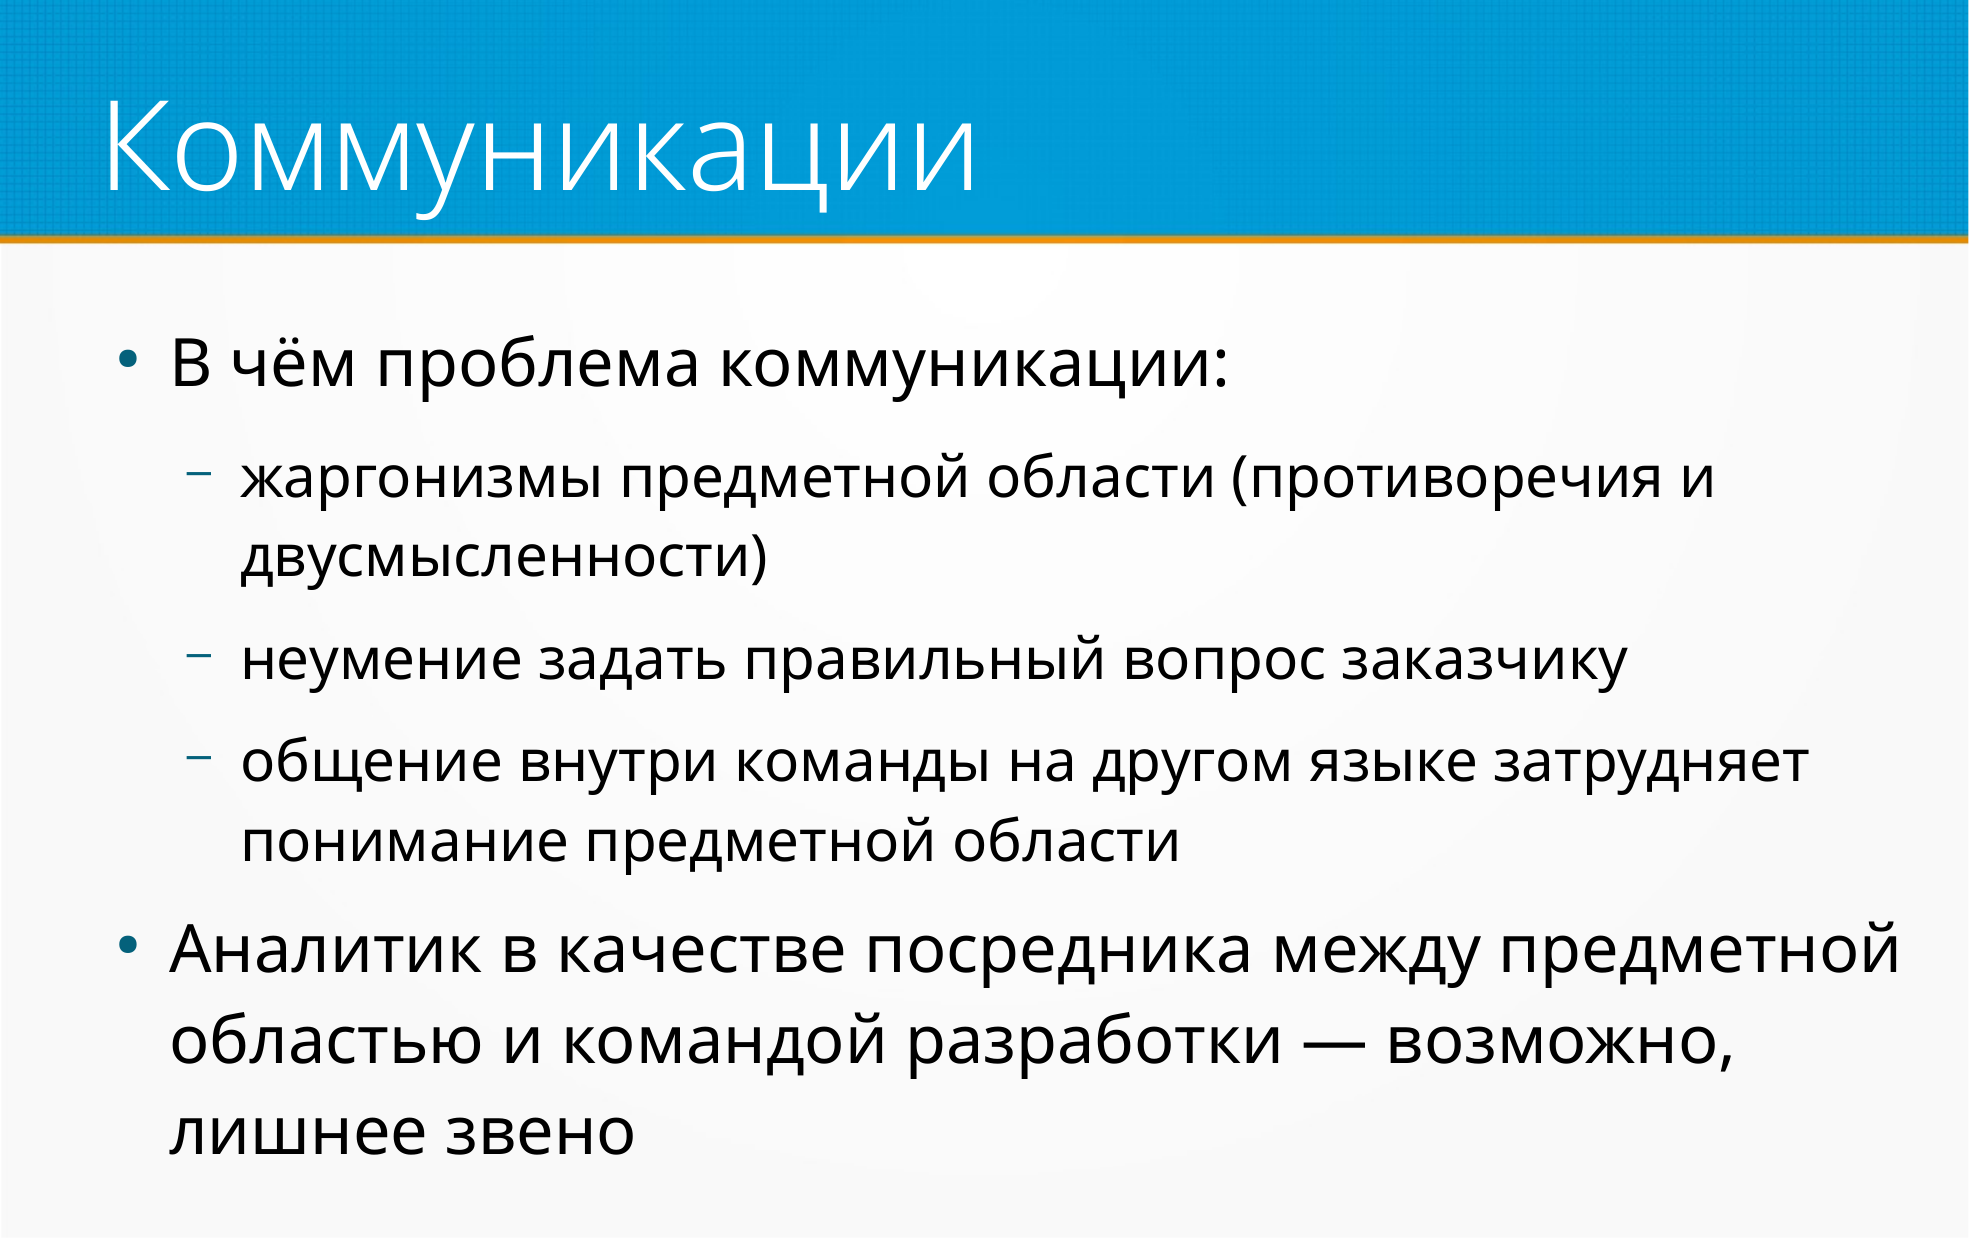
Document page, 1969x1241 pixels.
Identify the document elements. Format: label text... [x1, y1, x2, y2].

list В чём проблема коммуникации: жаргонизмы предметной области (противоречия и двусмысленности) неумение задать правильный вопрос заказчику общение внутри команды на другом языке затрудняет понимание предметной области Аналитик в качестве посредника между предметной областью и командой разработки — возможно, лишнее звено [98, 315, 1961, 1229]
picture [0, 233, 1969, 1241]
title Коммуникации [98, 19, 1870, 227]
